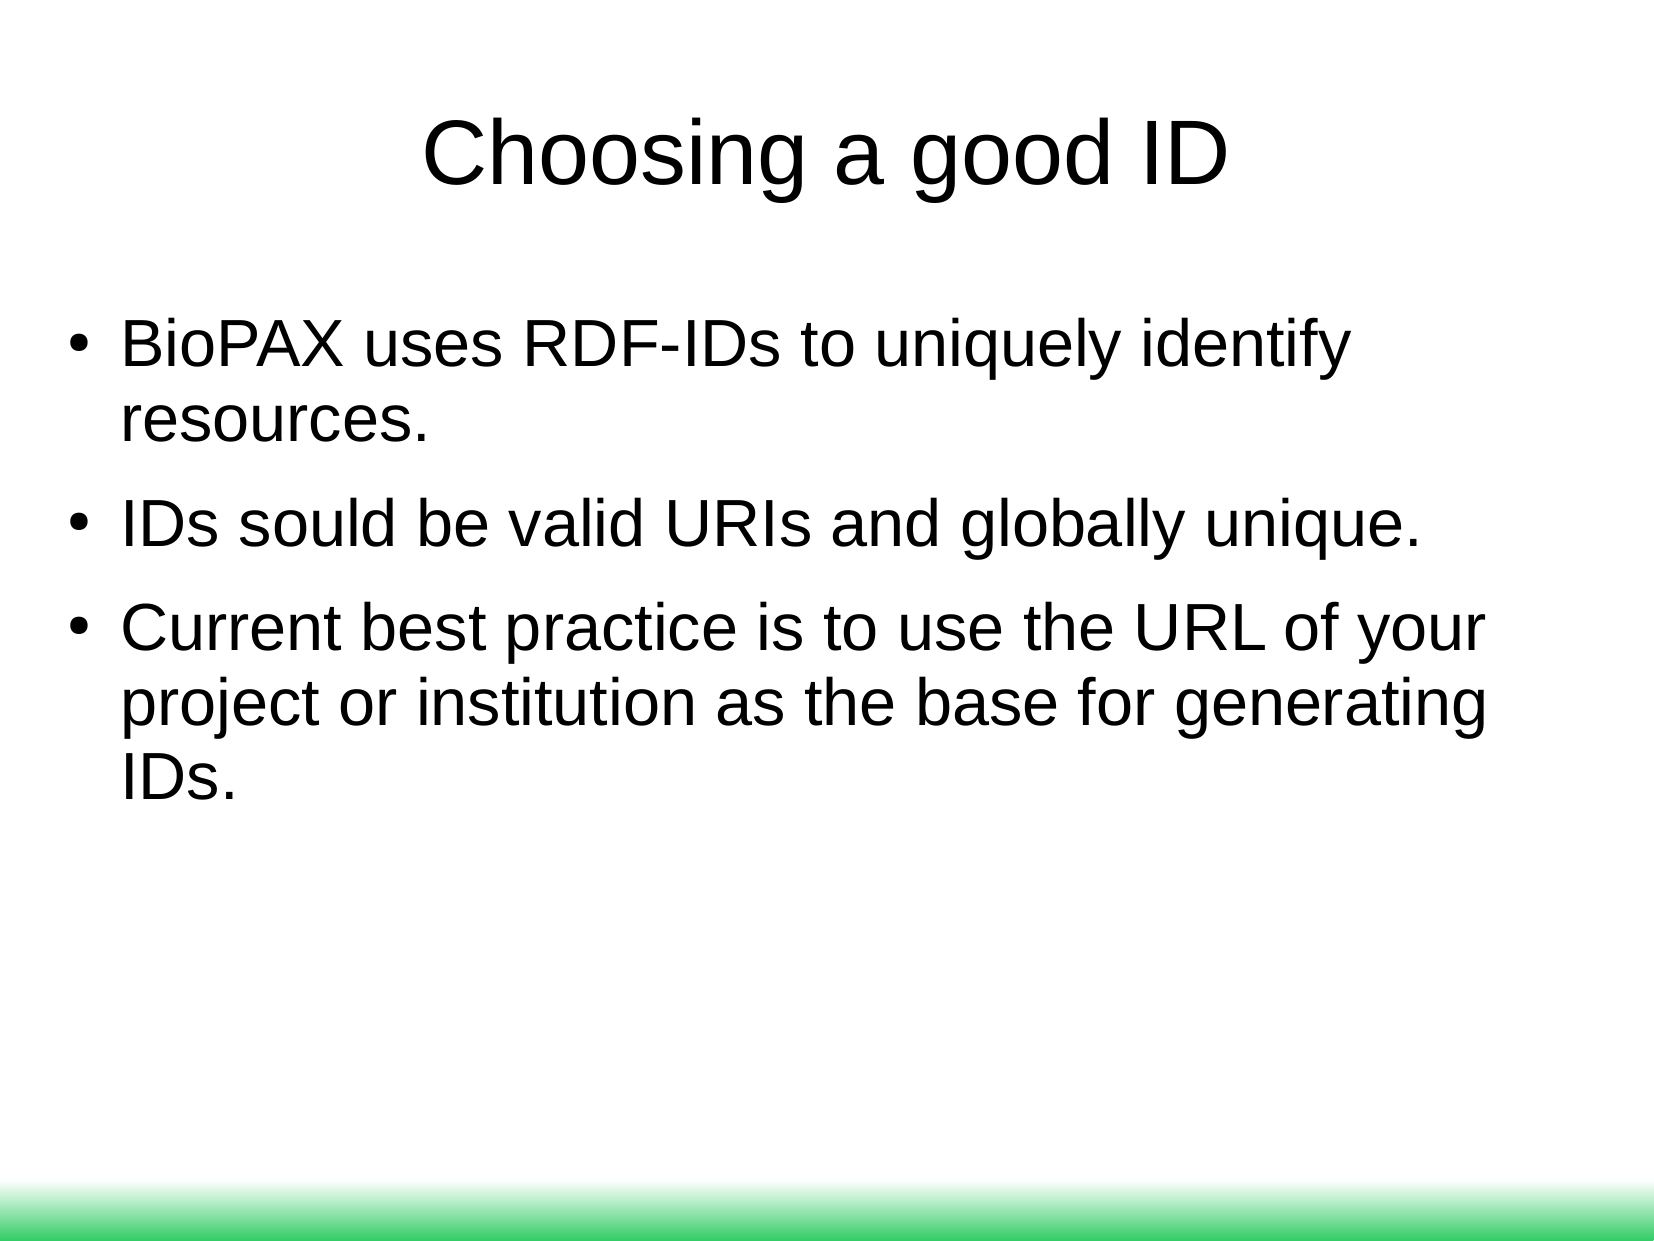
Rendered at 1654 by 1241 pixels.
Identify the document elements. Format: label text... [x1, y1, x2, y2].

title Choosing a good ID [82, 49, 1571, 257]
list BioPAX uses RDF-IDs to uniquely identify resources. IDs sould be valid URIs and globally unique. Current best practice is to use the URL of your project or institution as the base for generating IDs. [49, 306, 1538, 1126]
